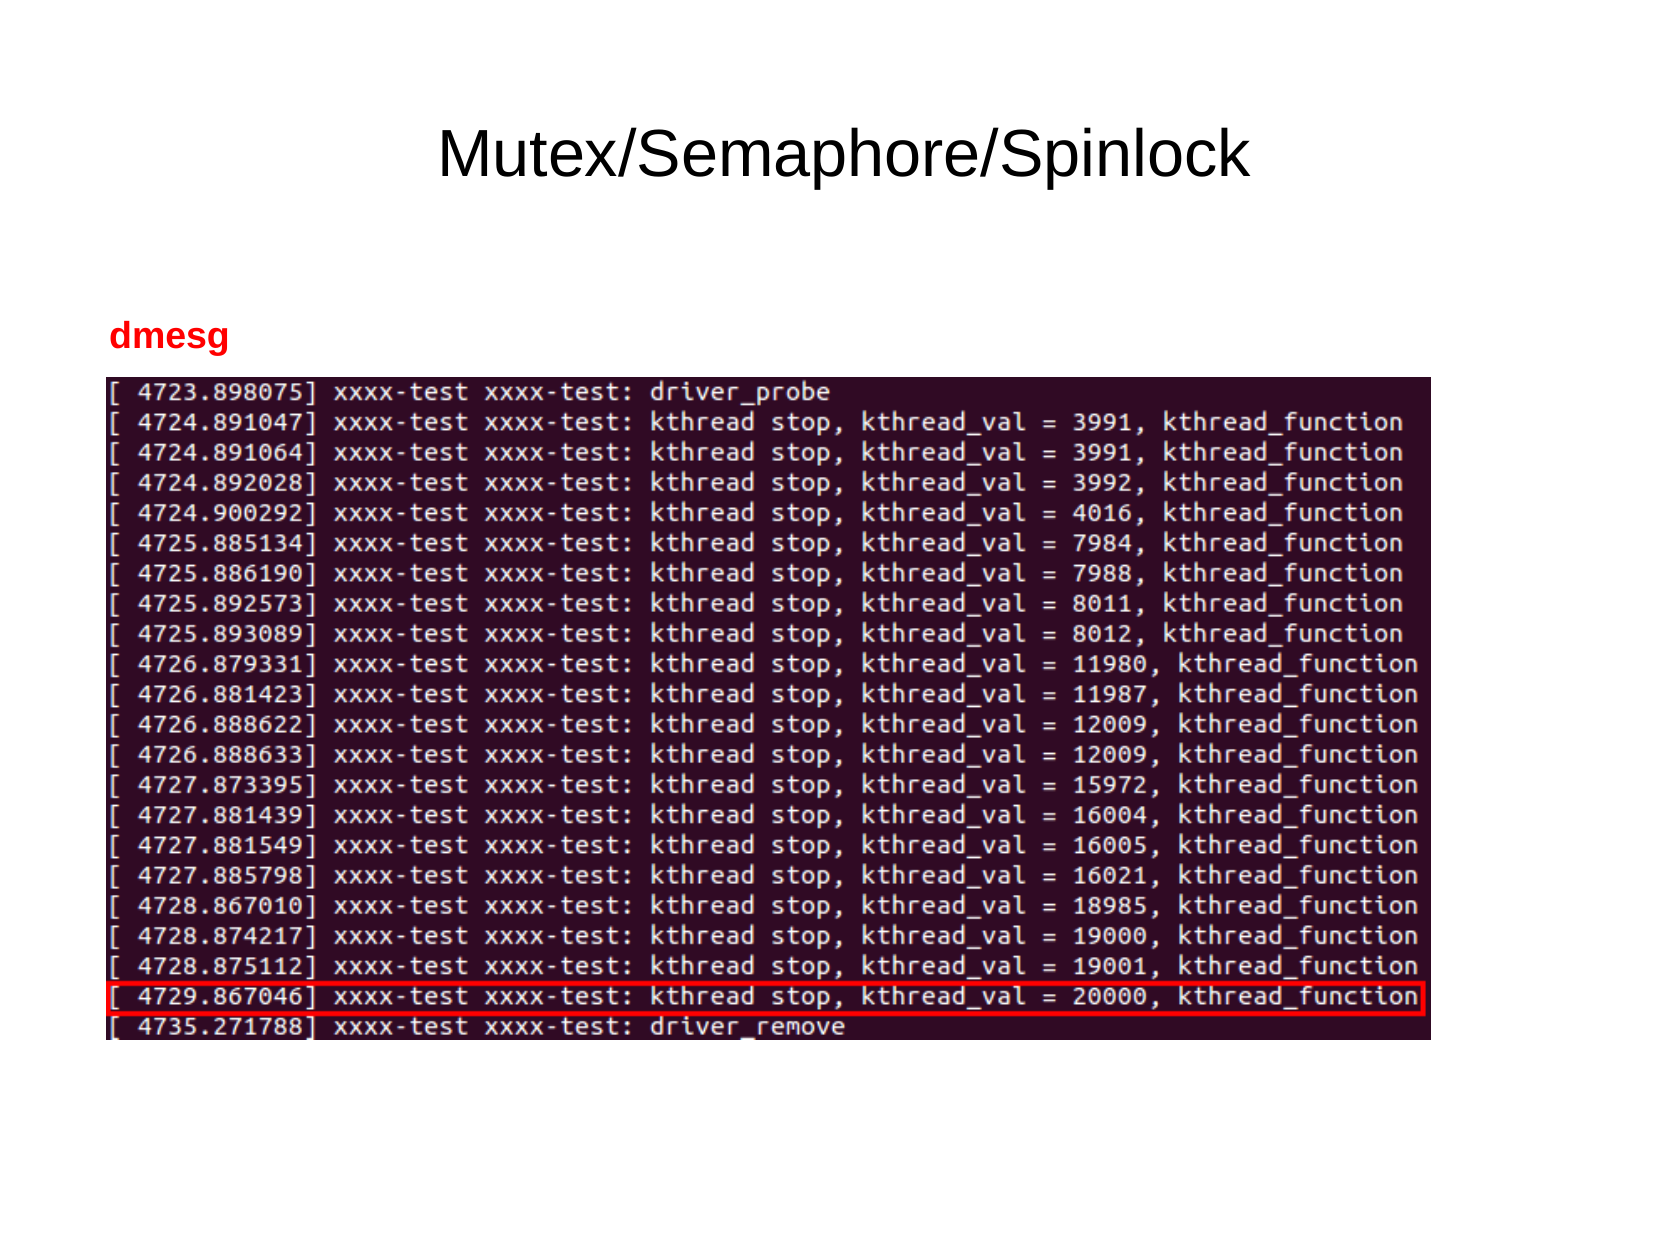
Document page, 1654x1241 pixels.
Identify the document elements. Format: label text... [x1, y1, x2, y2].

title Mutex/Semaphore/Spinlock [82, 49, 1571, 257]
picture [106, 377, 1431, 1040]
text_box dmesg [94, 307, 544, 364]
